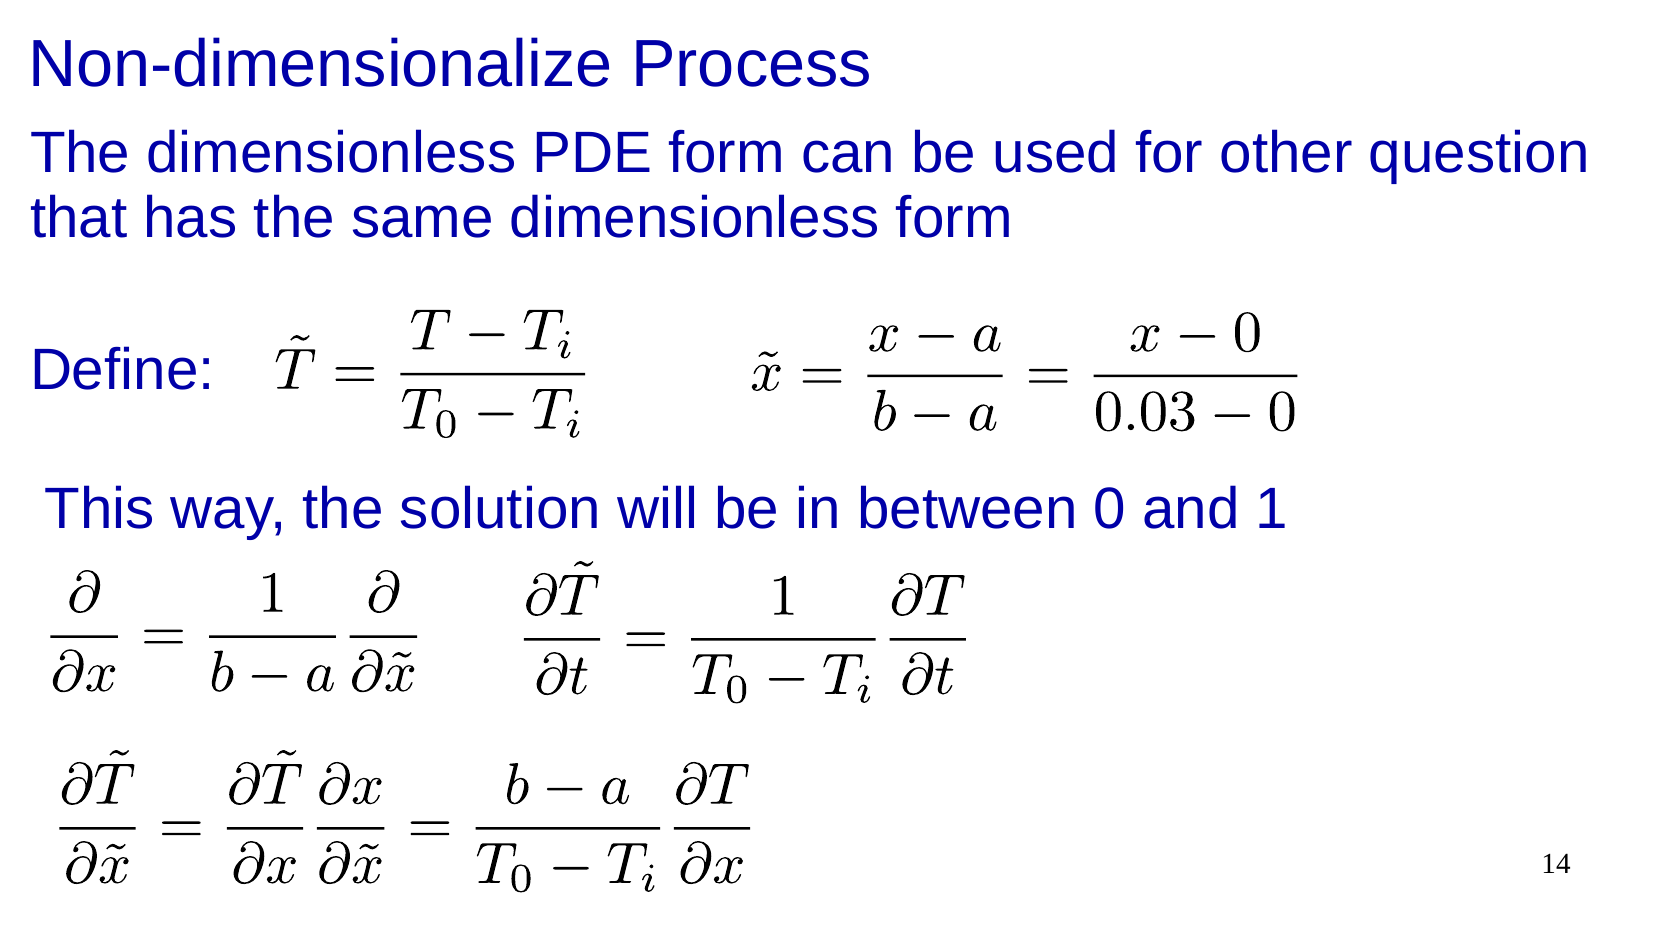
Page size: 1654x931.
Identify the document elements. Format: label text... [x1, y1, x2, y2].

list The dimensionless PDE form can be used for other question that has the same dimensionless form Define: [30, 120, 1645, 916]
text_box [59, 750, 751, 893]
title Non-dimensionalize Process [28, 21, 1626, 106]
text_box This way, the solution will be in between 0 and 1 [44, 475, 1321, 556]
text_box [750, 312, 1298, 436]
text_box [274, 309, 586, 439]
text_box [50, 570, 418, 696]
text_box [523, 561, 966, 704]
